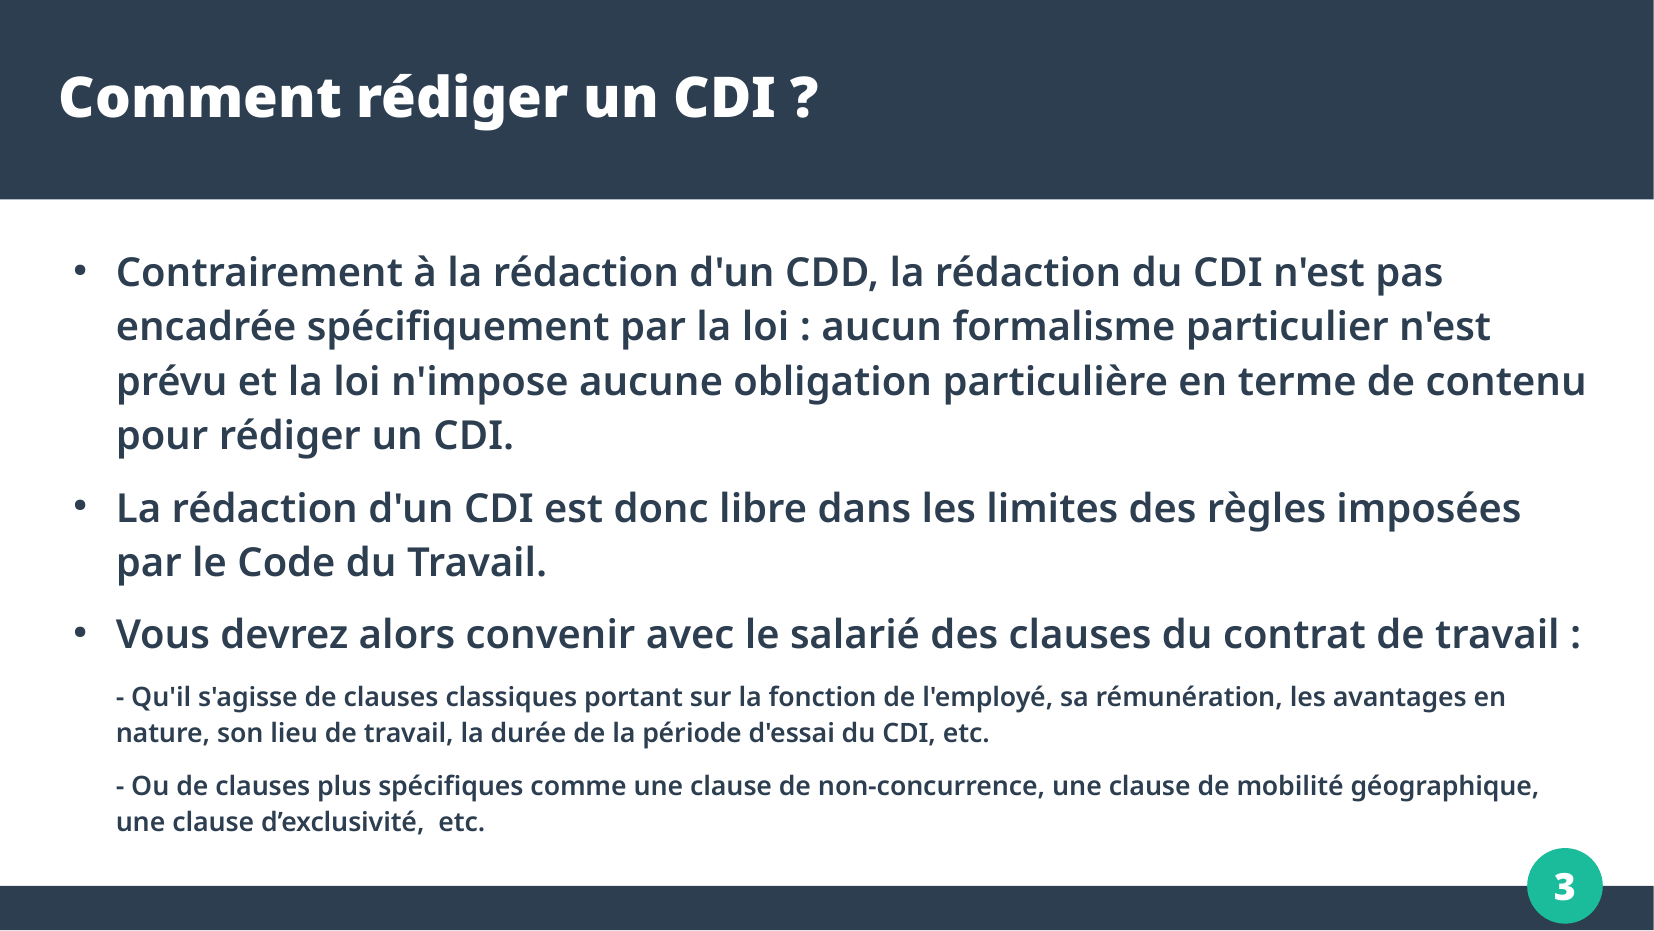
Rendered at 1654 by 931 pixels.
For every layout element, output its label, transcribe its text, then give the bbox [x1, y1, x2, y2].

list Contrairement à la rédaction d'un CDD, la rédaction du CDI n'est pas encadrée spécifiquement par la loi : aucun formalisme particulier n'est prévu et la loi n'impose aucune obligation particulière en terme de contenu pour rédiger un CDI. La rédaction d'un CDI est donc libre dans les limites des règles imposées par le Code du Travail. Vous devrez alors convenir avec le salarié des clauses du contrat de travail : - Qu'il s'agisse de clauses classiques portant sur la fonction de l'employé, sa rémunération, les avantages en nature, son lieu de travail, la durée de la période d'essai du CDI, etc. - Ou de clauses plus spécifiques comme une clause de non-concurrence, une clause de mobilité géographique, une clause d’exclusivité, etc. [59, 243, 1595, 864]
title Comment rédiger un CDI ? [59, 37, 1595, 156]
